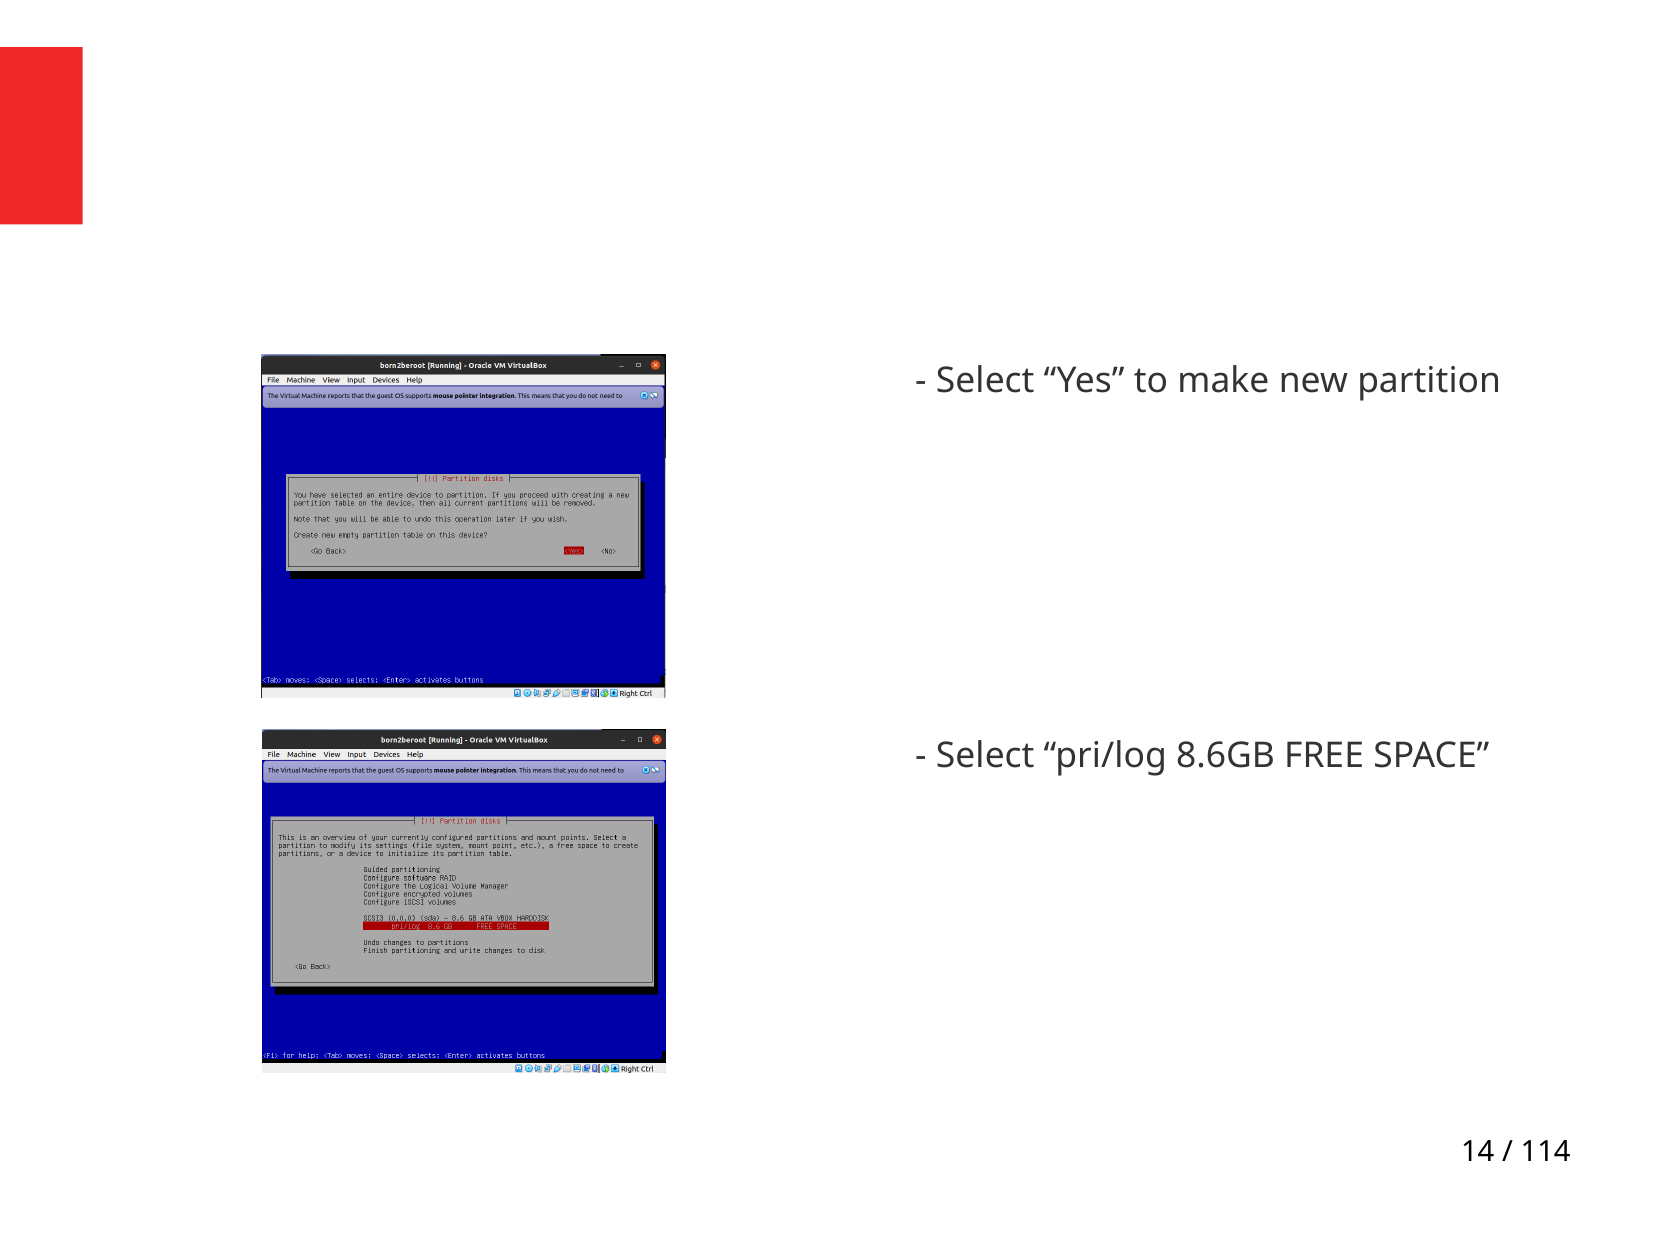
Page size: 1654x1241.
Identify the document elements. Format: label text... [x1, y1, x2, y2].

picture [262, 729, 666, 1074]
picture [261, 354, 666, 698]
list - Select “Yes” to make new partition [844, 354, 1536, 698]
list - Select “pri/log 8.6GB FREE SPACE” [844, 730, 1536, 1074]
